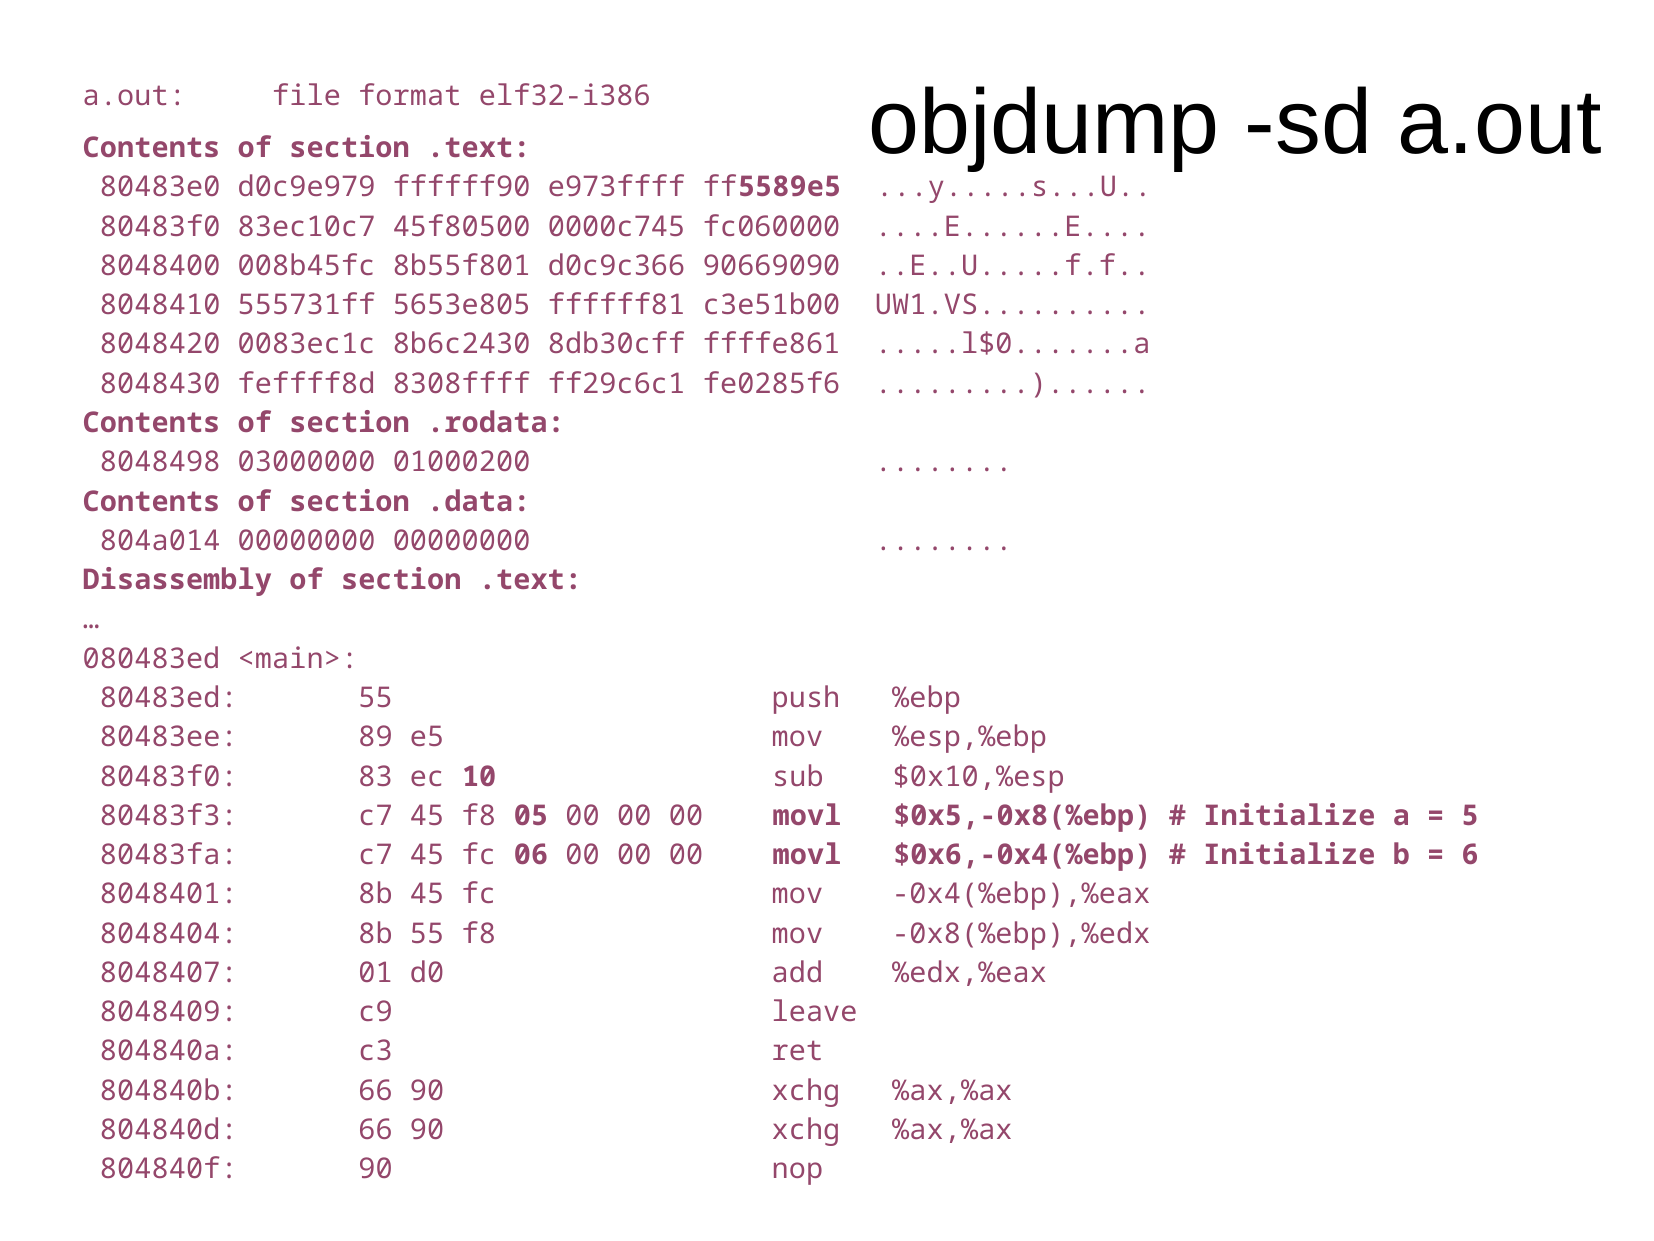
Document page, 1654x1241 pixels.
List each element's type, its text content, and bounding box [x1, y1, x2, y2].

title objdump -sd a.out [862, 55, 1609, 188]
list a.out: file format elf32-i386 Contents of section .text: 80483e0 d0c9e979 ffffff90 e973ffff ff5589e5 ...y.....s...U.. 80483f0 83ec10c7 45f80500 0000c745 fc060000 ....E......E.... 8048400 008b45fc 8b55f801 d0c9c366 90669090 ..E..U.....f.f.. 8048410 555731ff 5653e805 ffffff81 c3e51b00 UW1.VS.......... 8048420 0083ec1c 8b6c2430 8db30cff ffffe861 .....l$0.......a 8048430 feffff8d 8308ffff ff29c6c1 fe0285f6 .........)...... Contents of section .rodata: 8048498 03000000 01000200 ........ Contents of section .data: 804a014 00000000 00000000 ........ Disassembly of section .text: … 080483ed <main>: 80483ed: 55 push %ebp 80483ee: 89 e5 mov %esp,%ebp 80483f0: 83 ec 10 sub $0x10,%esp 80483f3: c7 45 f8 05 00 00 00 movl $0x5,-0x8(%ebp) # Initialize a = 5 80483fa: c7 45 fc 06 00 00 00 movl $0x6,-0x4(%ebp) # Initialize b = 6 8048401: 8b 45 fc mov -0x4(%ebp),%eax 8048404: 8b 55 f8 mov -0x8(%ebp),%edx 8048407: 01 d0 add %edx,%eax 8048409: c9 leave 804840a: c3 ret 804840b: 66 90 xchg %ax,%ax 804840d: 66 90 xchg %ax,%ax 804840f: 90 nop [82, 75, 1571, 1201]
